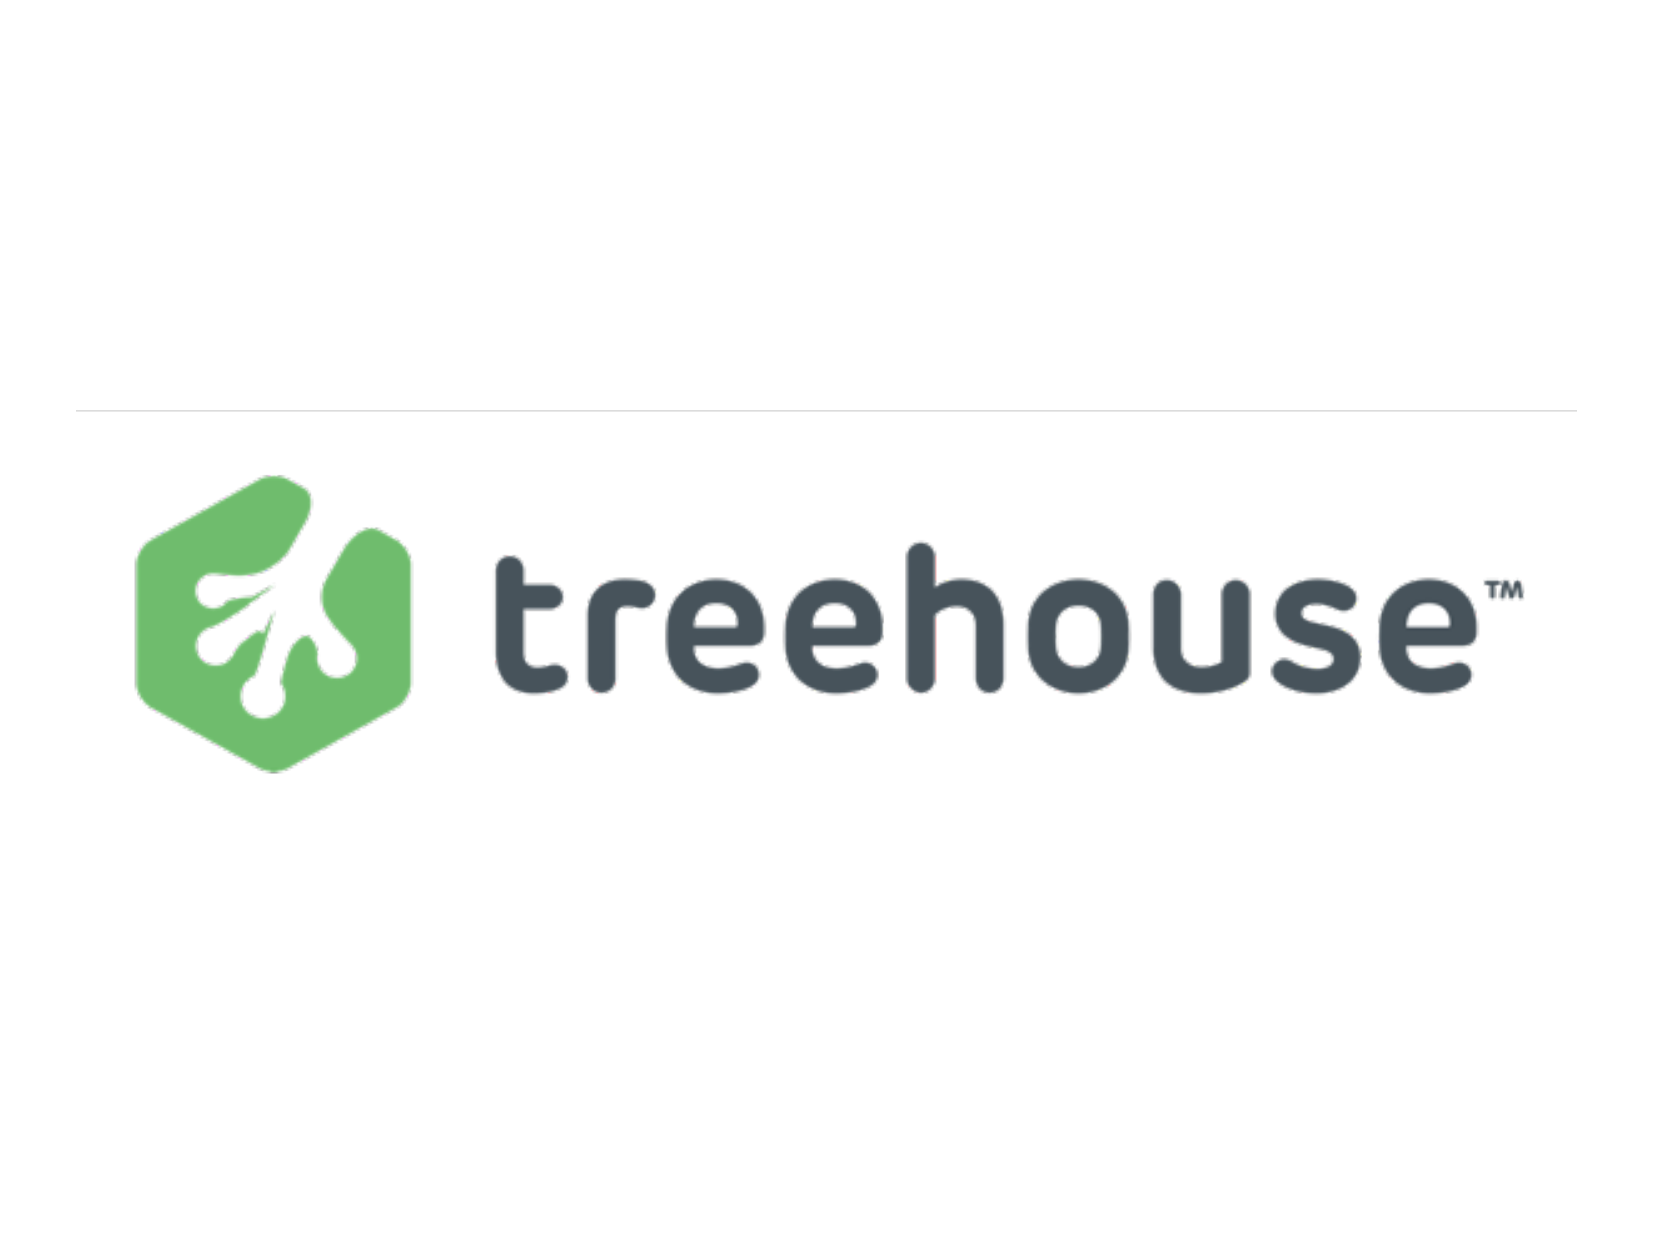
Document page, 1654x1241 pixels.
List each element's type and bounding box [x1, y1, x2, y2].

picture [76, 409, 1577, 831]
